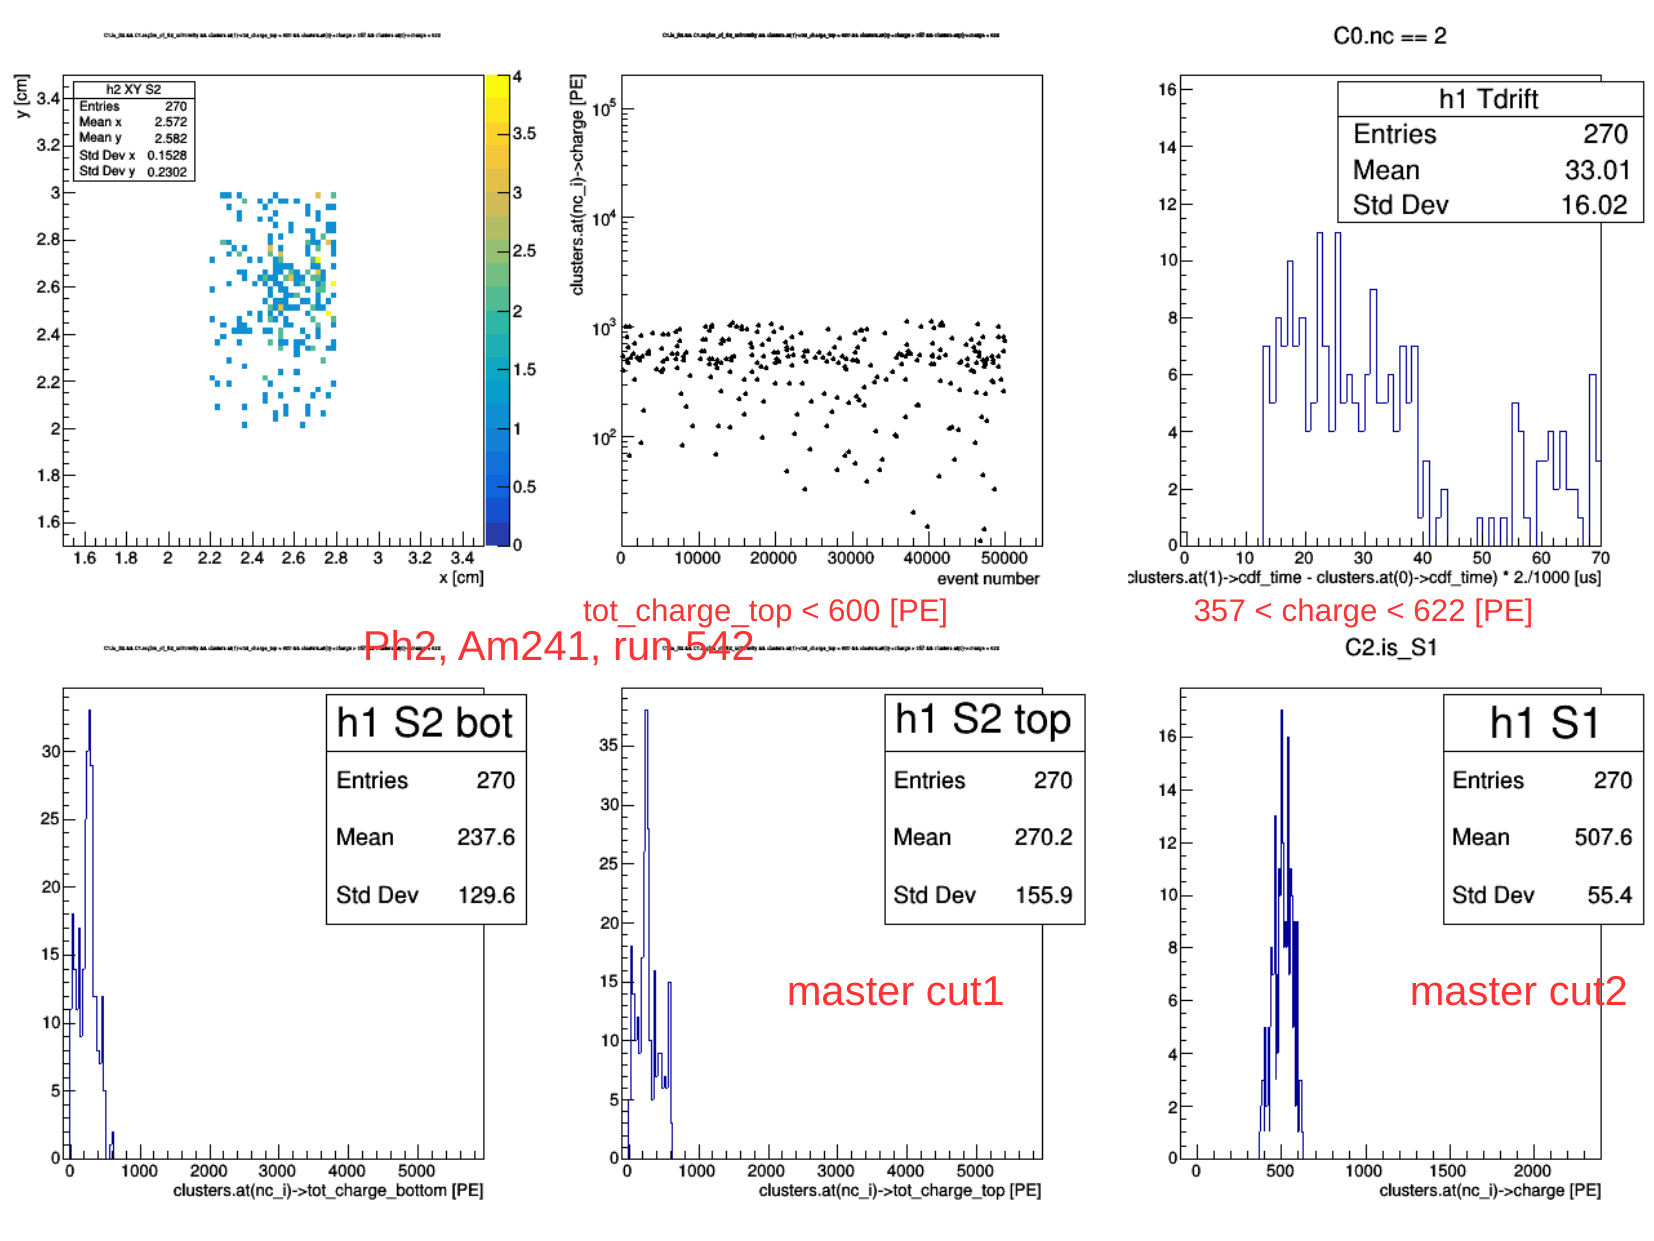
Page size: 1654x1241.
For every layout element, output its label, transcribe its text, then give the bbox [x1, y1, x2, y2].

text_box master cut2 [1178, 960, 1654, 1096]
text_box Ph2, Am241, run 542 [218, 615, 901, 751]
text_box master cut1 [555, 959, 1237, 1096]
text_box 357 < charge < 622 [PE] [1032, 584, 1654, 721]
text_box tot_charge_top < 600 [PE] [434, 585, 1032, 721]
picture [6, 18, 1654, 1209]
